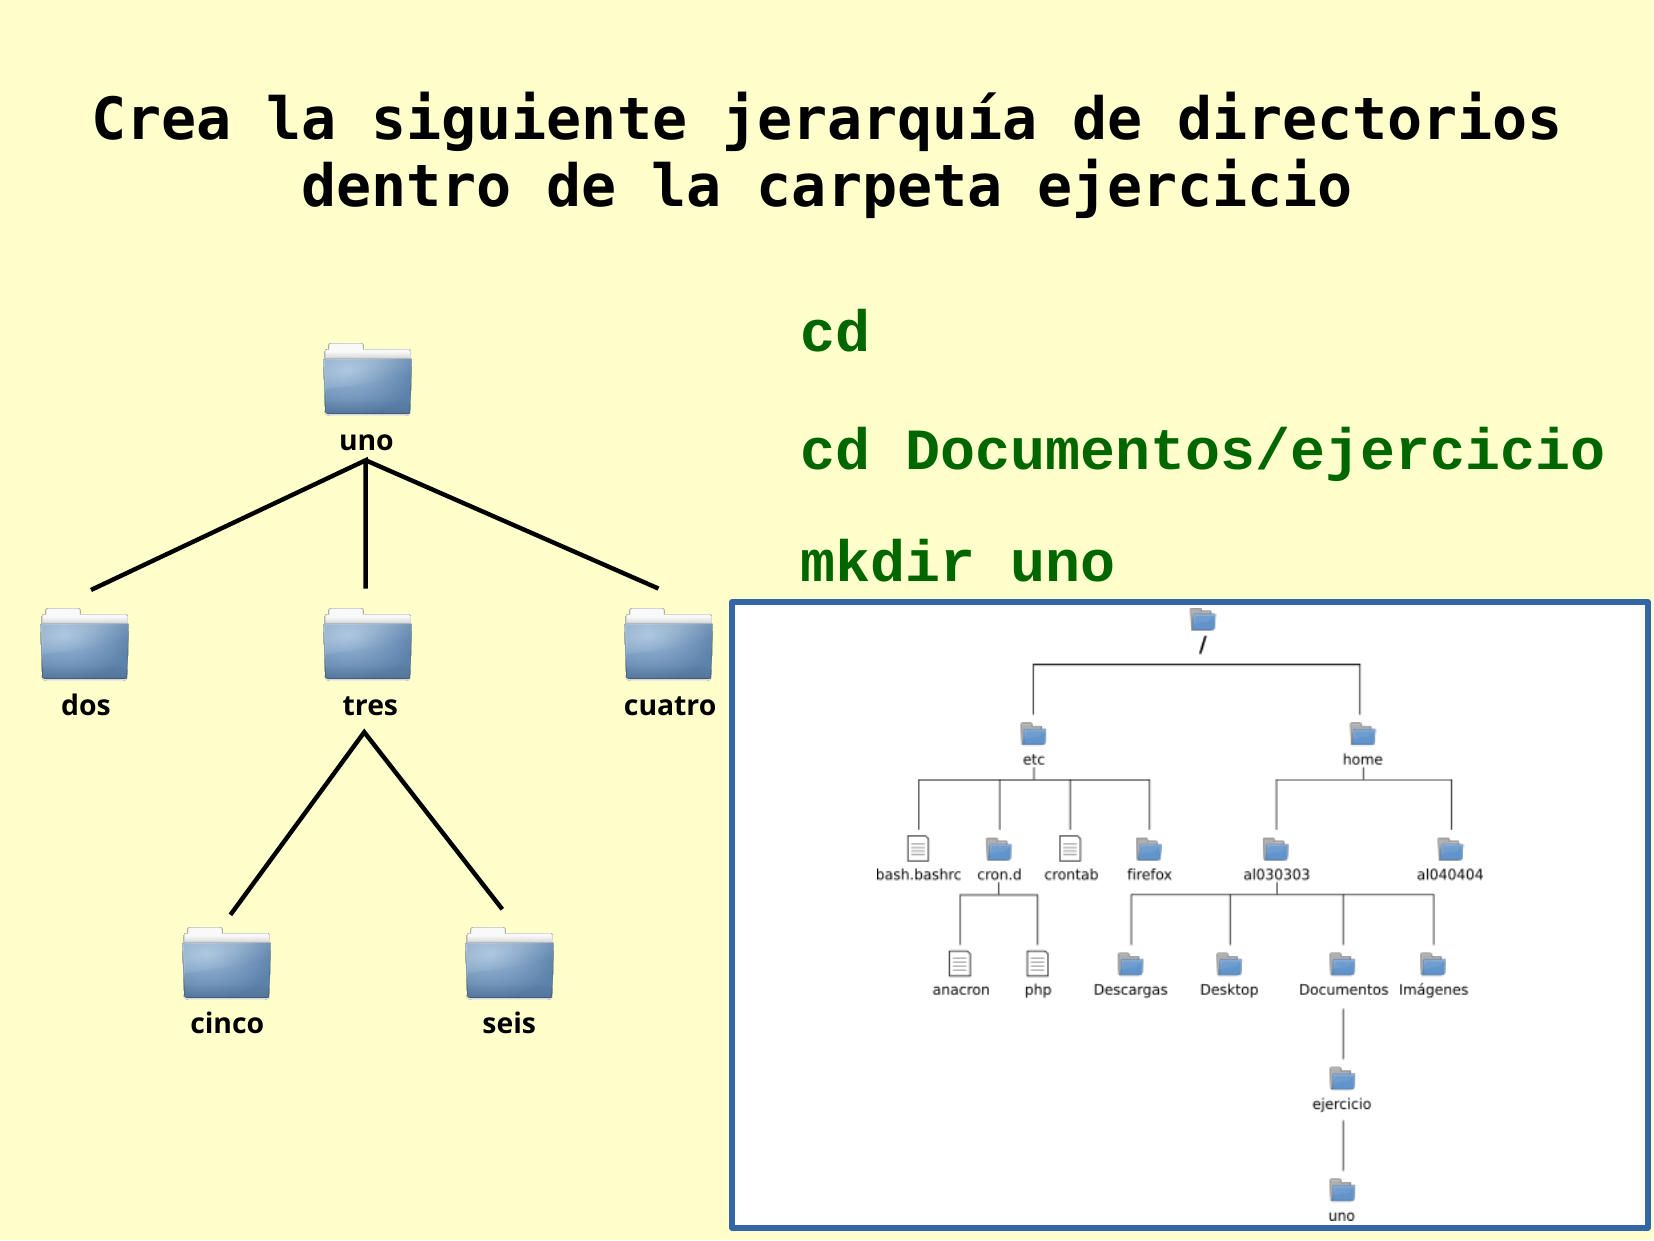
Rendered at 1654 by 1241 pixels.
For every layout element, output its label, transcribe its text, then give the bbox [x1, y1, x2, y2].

picture [23, 330, 733, 1040]
text_box cd Documentos/ejercicio [785, 413, 1654, 497]
text_box cd [785, 295, 1654, 378]
text_box mkdir uno [785, 525, 1654, 609]
text_box [732, 602, 1648, 1228]
picture [877, 608, 1483, 1222]
title Crea la siguiente jerarquía de directorios dentro de la carpeta ejercicio [82, 49, 1571, 257]
